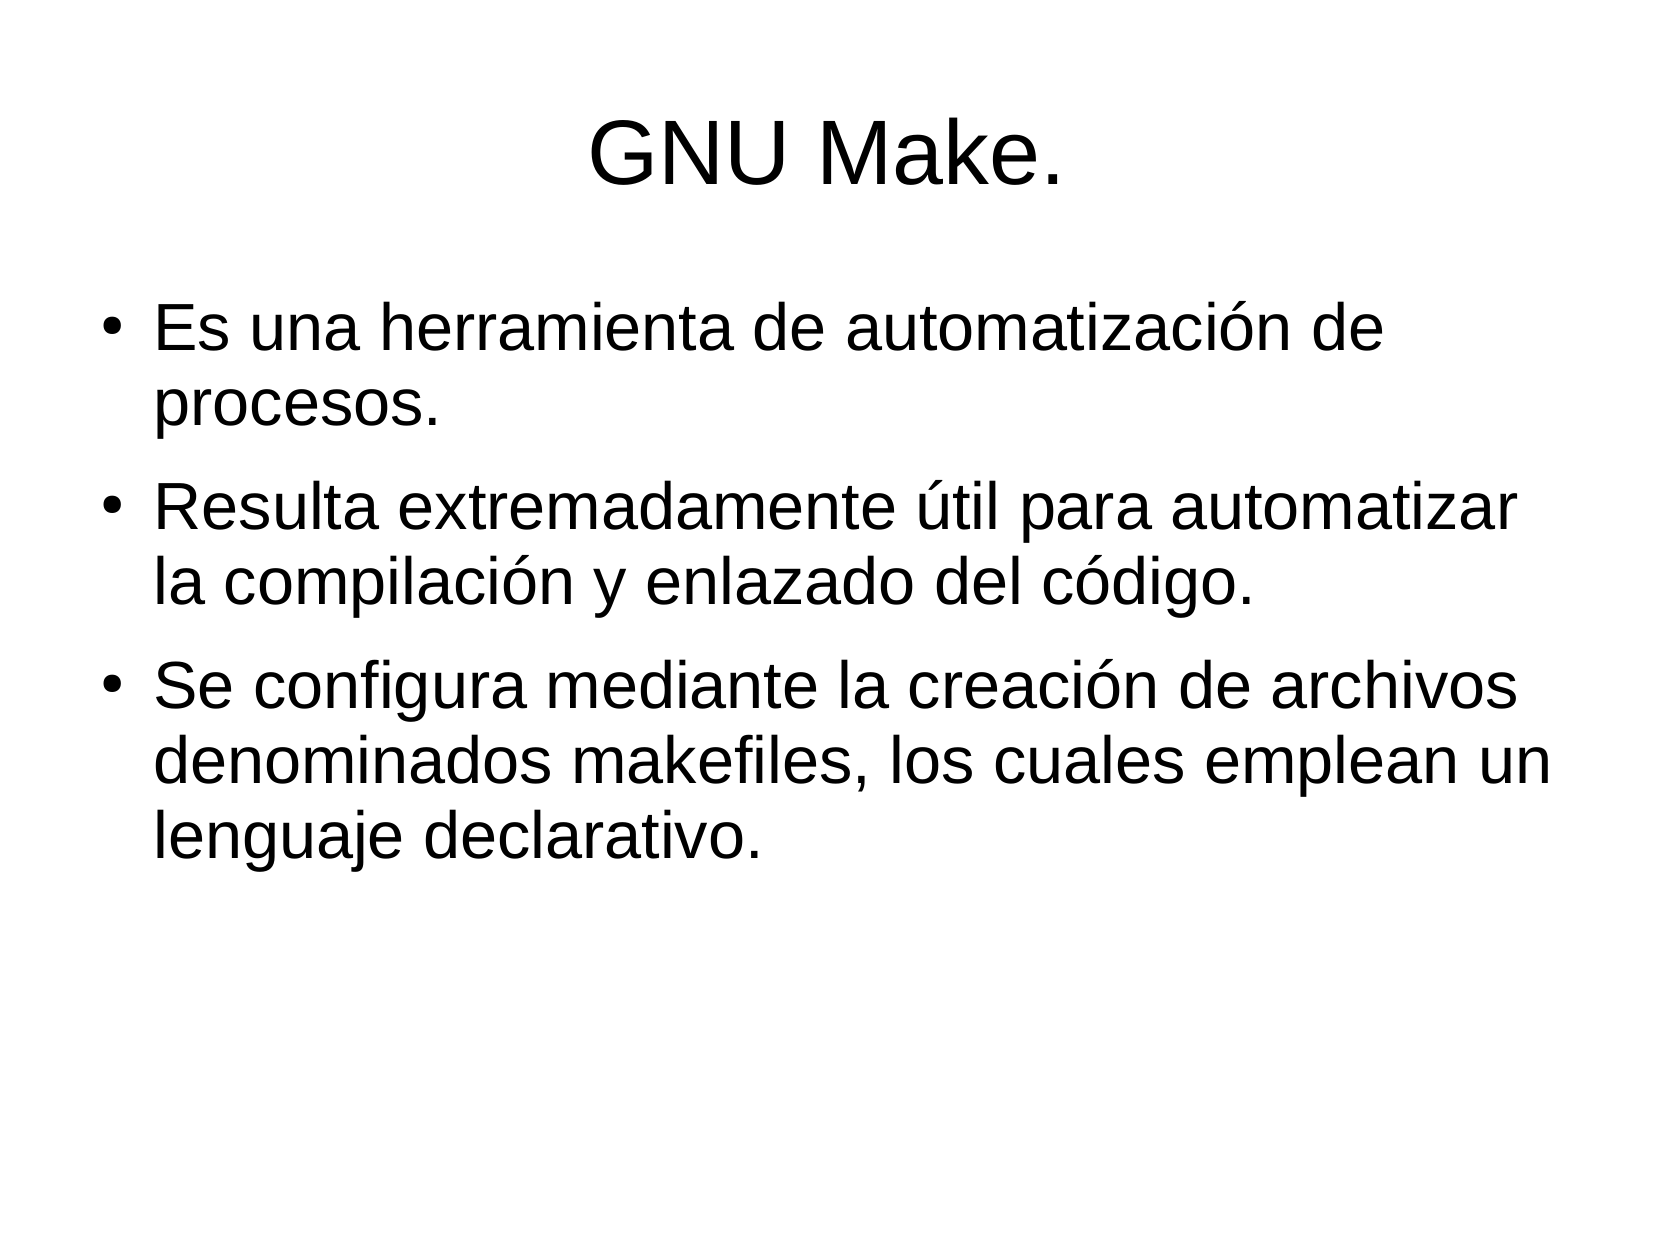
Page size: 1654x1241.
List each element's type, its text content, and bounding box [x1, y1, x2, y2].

list Es una herramienta de automatización de procesos. Resulta extremadamente útil para automatizar la compilación y enlazado del código. Se configura mediante la creación de archivos denominados makefiles, los cuales emplean un lenguaje declarativo. [82, 290, 1571, 1010]
title GNU Make. [82, 49, 1571, 257]
